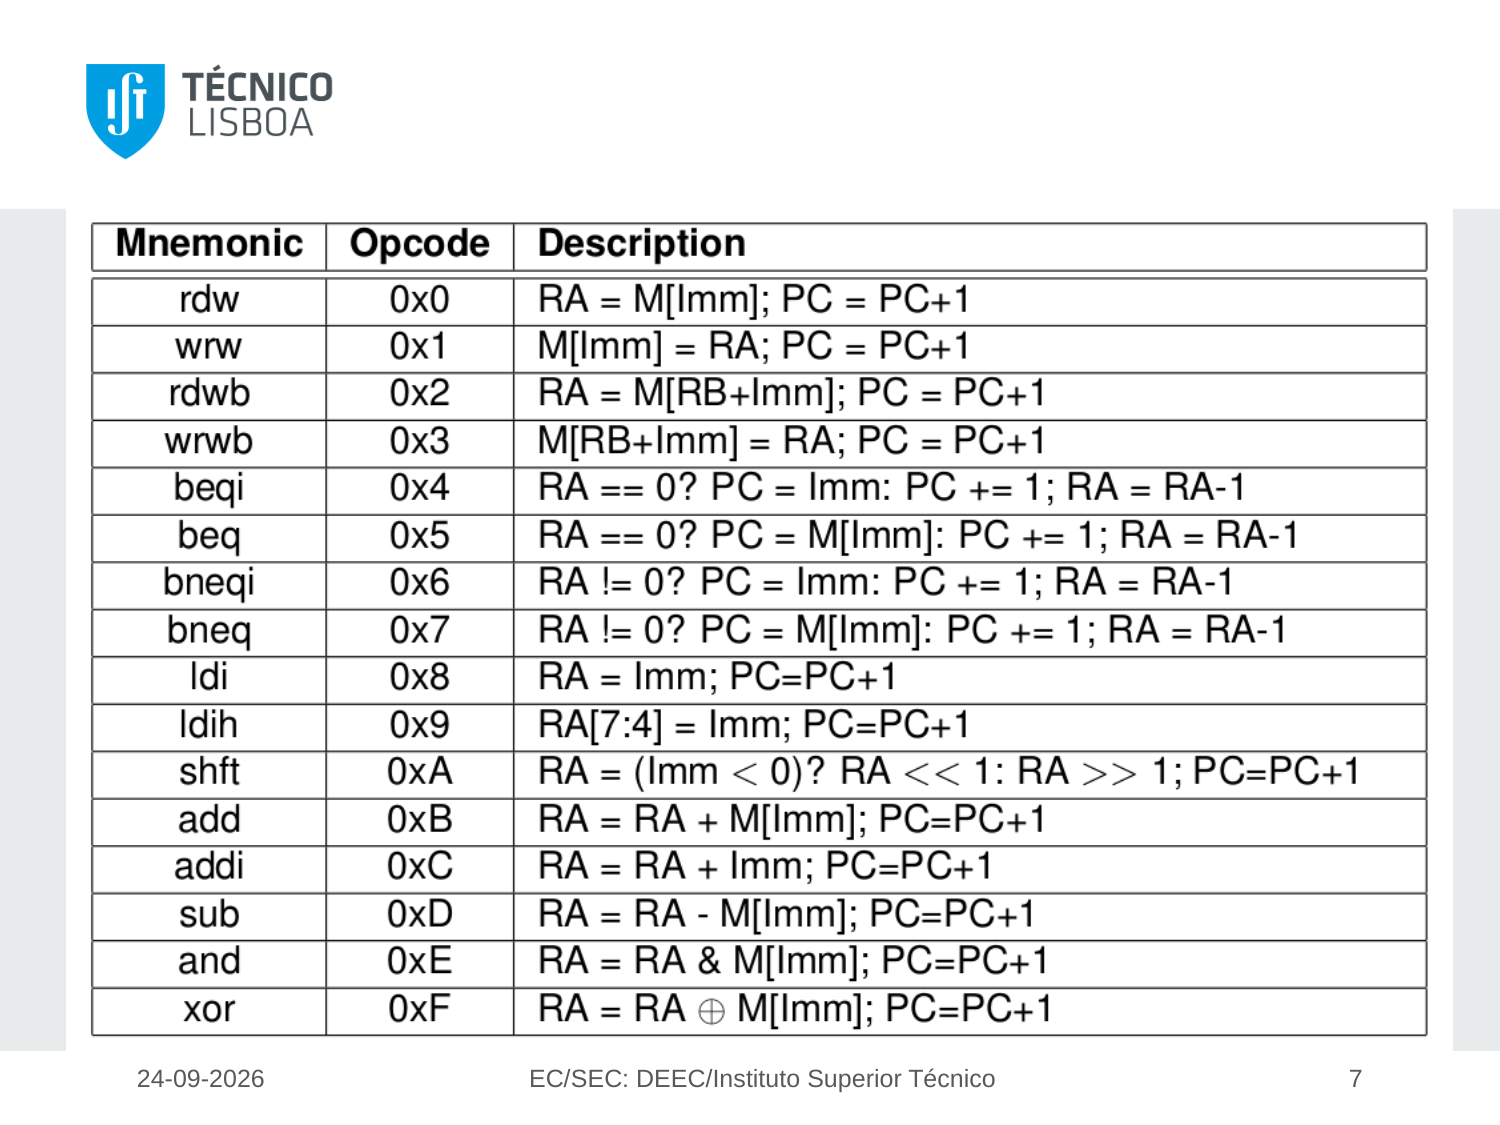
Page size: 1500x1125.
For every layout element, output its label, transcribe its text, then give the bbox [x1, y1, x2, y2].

picture [0, 0, 1500, 1125]
slide_number 25-09-2018 [121, 1052, 425, 1103]
footer EC/SEC: DEEC/Instituto Superior Técnico [512, 1052, 1021, 1103]
slide_number <number> [1077, 1052, 1378, 1103]
